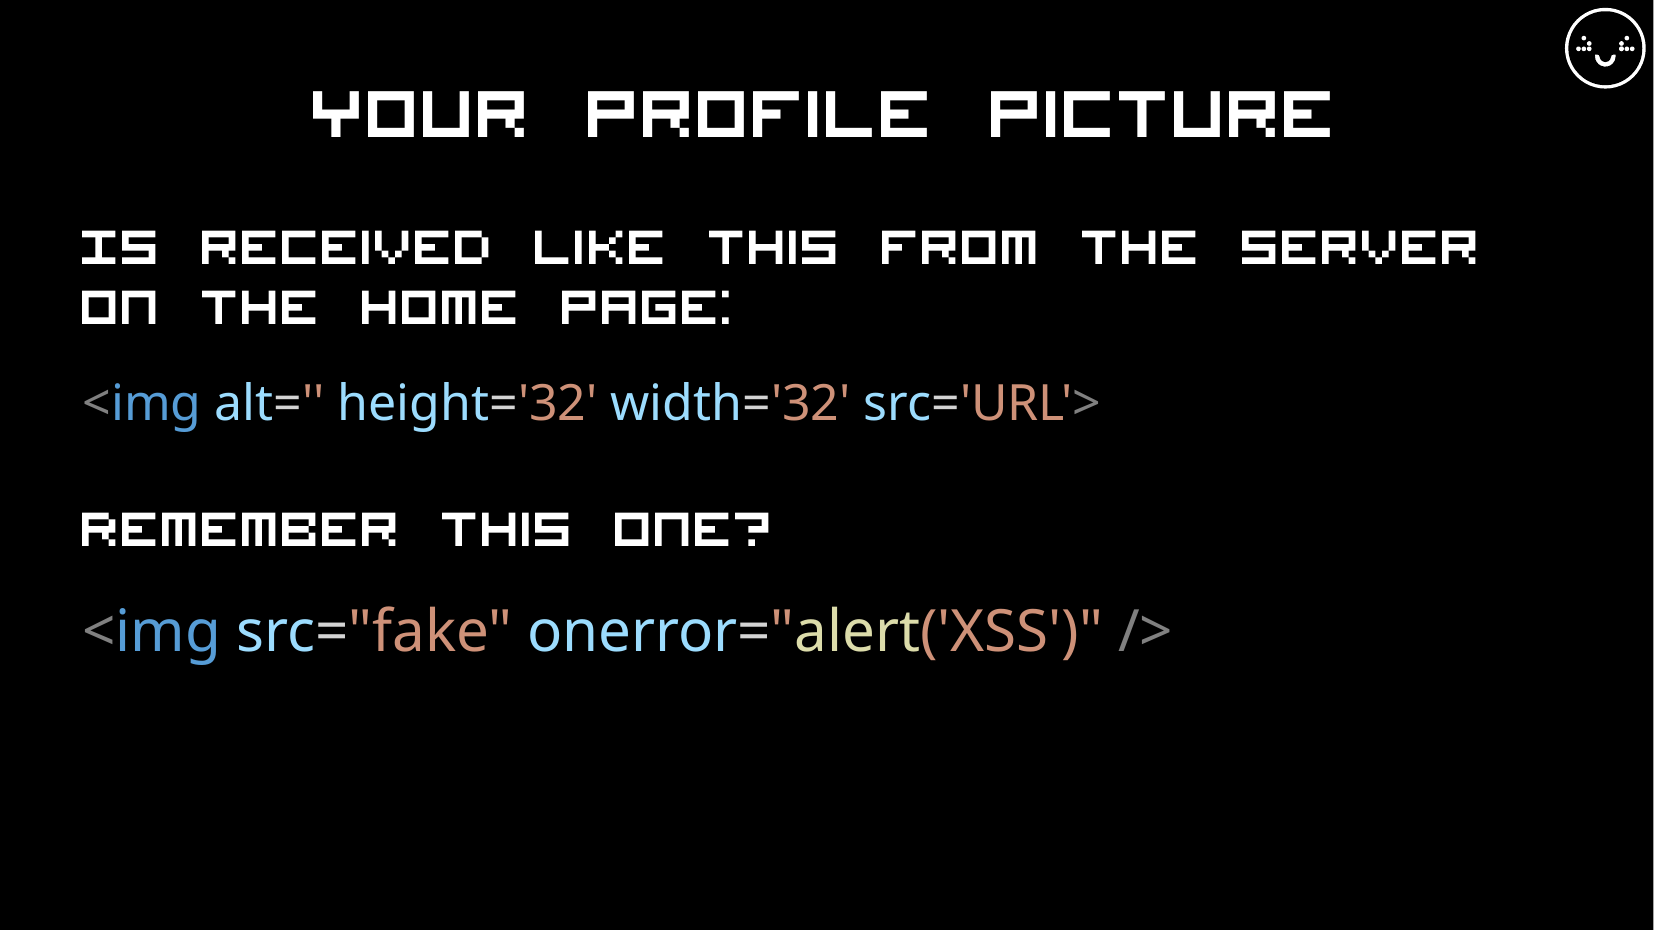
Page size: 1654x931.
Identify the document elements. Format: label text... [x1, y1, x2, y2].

title Your profile picture [82, 37, 1571, 193]
list Is received like this from the server On the home page: <img alt='' height='32' width='32' src='URL'> [82, 217, 1571, 475]
list Remember this one? <img src="fake" onerror="alert('XSS')" /> [82, 499, 1571, 757]
